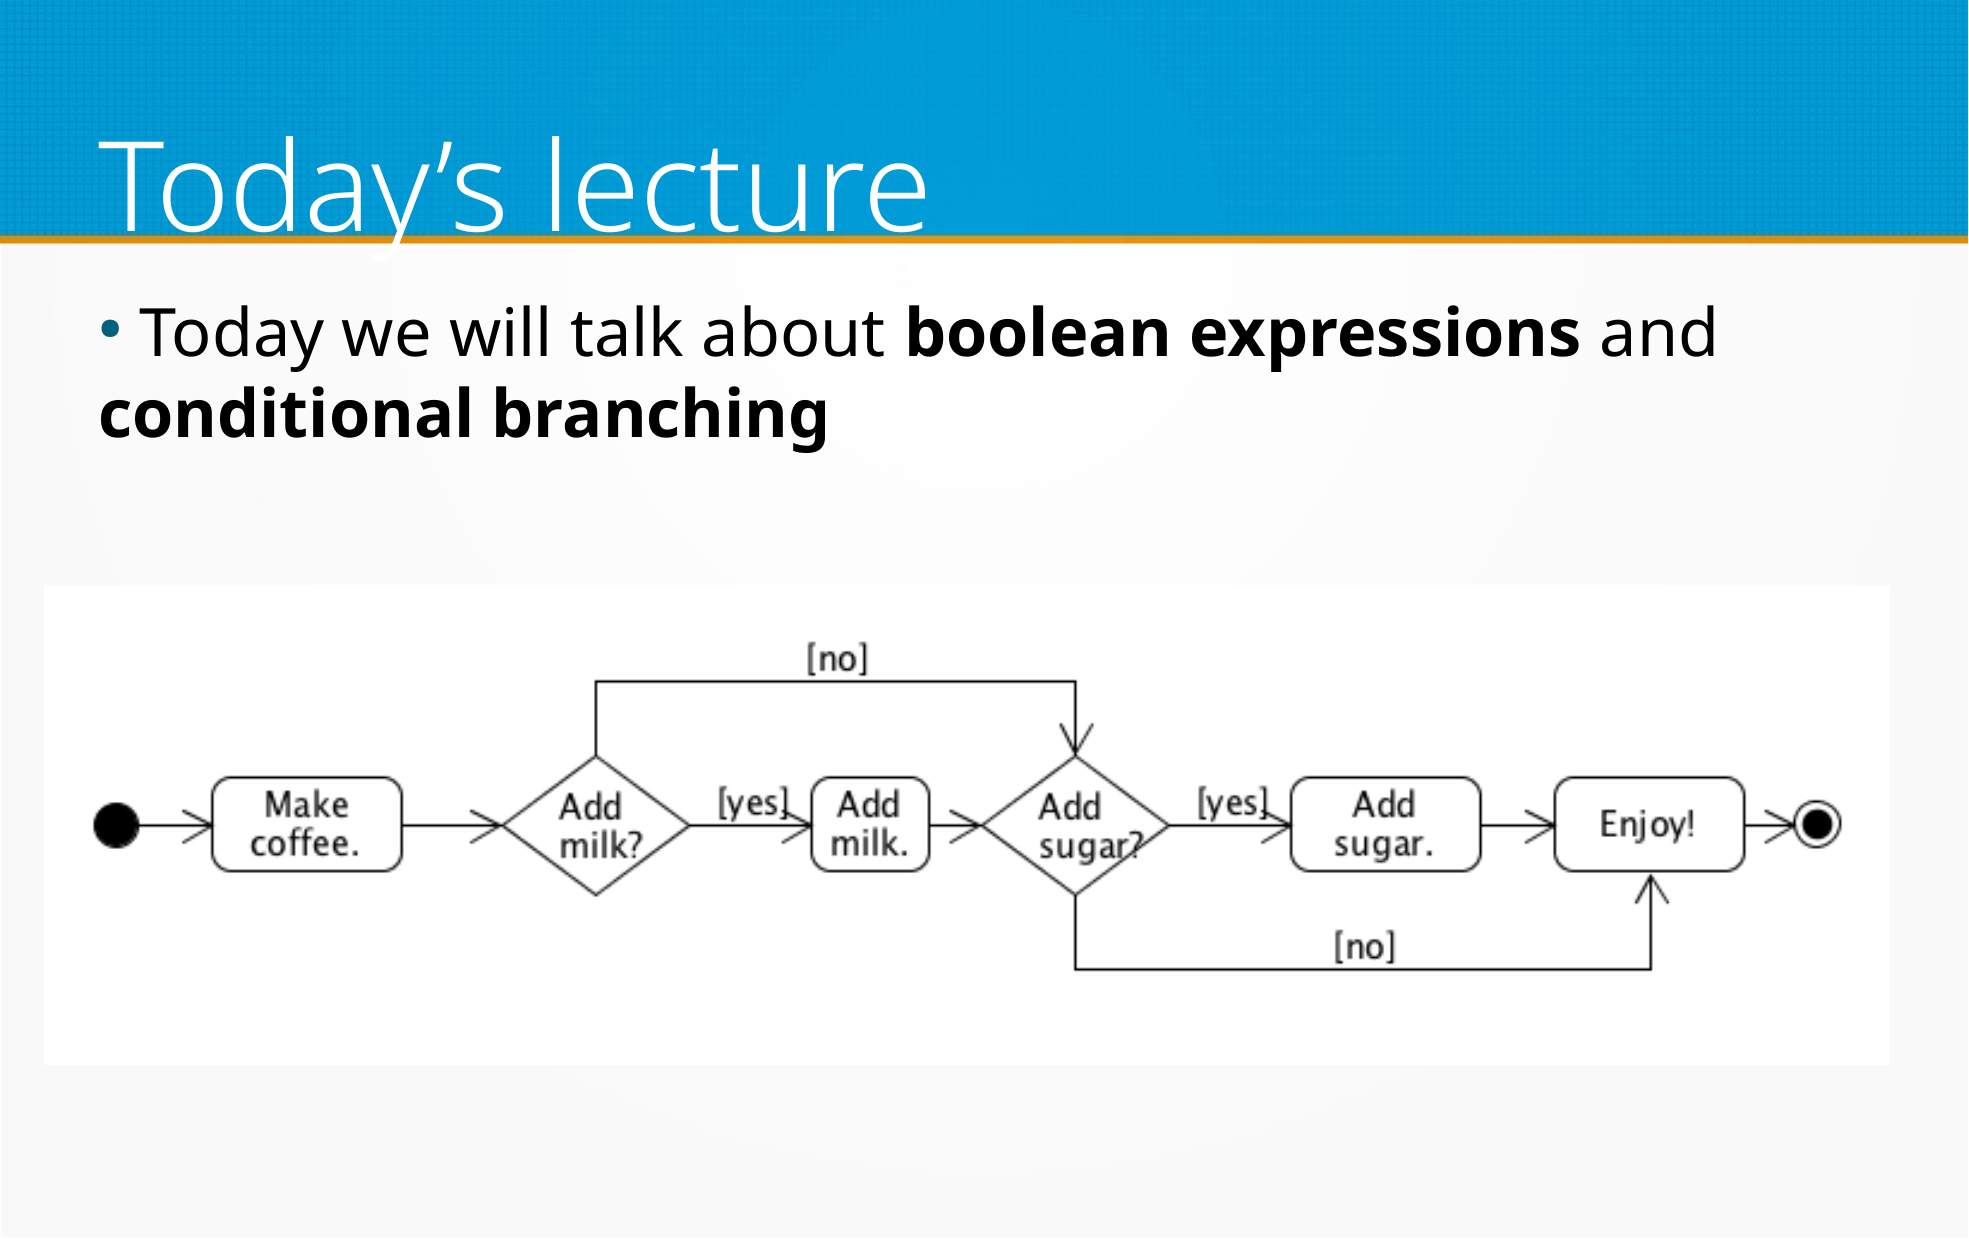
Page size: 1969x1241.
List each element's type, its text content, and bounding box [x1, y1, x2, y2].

title Today’s lecture [98, 49, 1870, 257]
picture [0, 233, 1969, 1241]
list Today we will talk about boolean expressions and conditional branching [98, 290, 1870, 585]
